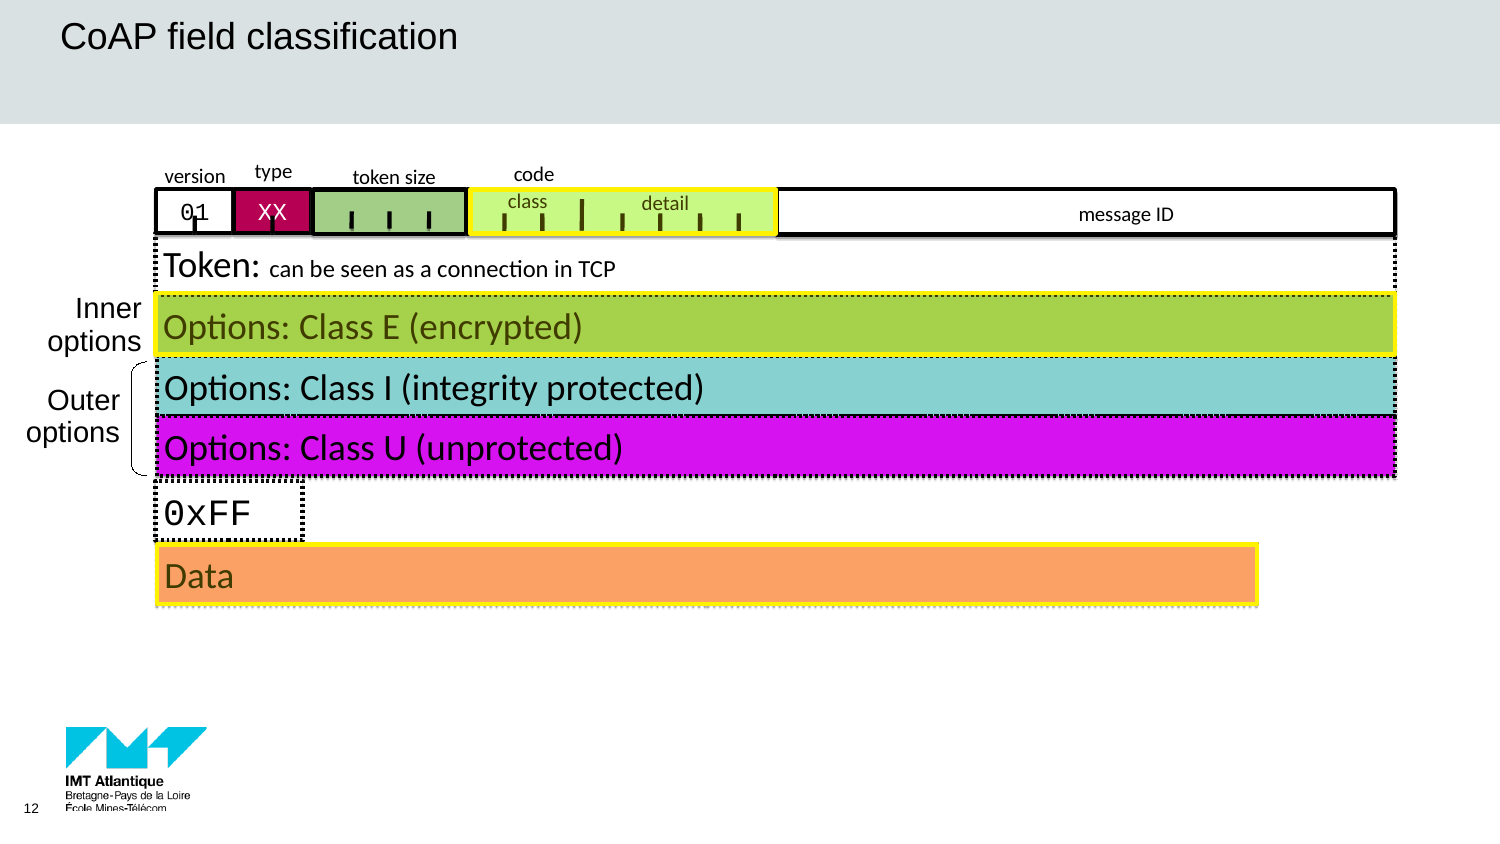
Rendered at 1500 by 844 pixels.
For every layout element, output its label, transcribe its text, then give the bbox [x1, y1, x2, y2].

text_box Options: Class I (integrity protected) [156, 356, 1395, 416]
text_box code [506, 155, 563, 189]
list CoAP field classification [60, 12, 1247, 58]
text_box detail [634, 181, 697, 189]
text_box 01 [156, 188, 233, 234]
text_box class [500, 180, 556, 189]
text_box 01 [184, 205, 191, 218]
text_box <number> [12, 794, 75, 822]
text_box version [157, 155, 234, 196]
text_box [156, 544, 1257, 604]
text_box 0xFF [155, 480, 303, 541]
text_box token size [344, 158, 444, 189]
text_box XX [233, 188, 311, 234]
text_box type [247, 152, 301, 188]
text_box [157, 292, 1396, 355]
text_box Inner options [17, 285, 157, 370]
text_box Options: Class U (unprotected) [156, 416, 1395, 476]
text_box Outer options [0, 376, 136, 459]
text_box Token: can be seen as a connection in TCP [155, 233, 1396, 292]
text_box [313, 189, 466, 234]
text_box [467, 188, 1396, 235]
text_box message ID [1014, 194, 1182, 231]
